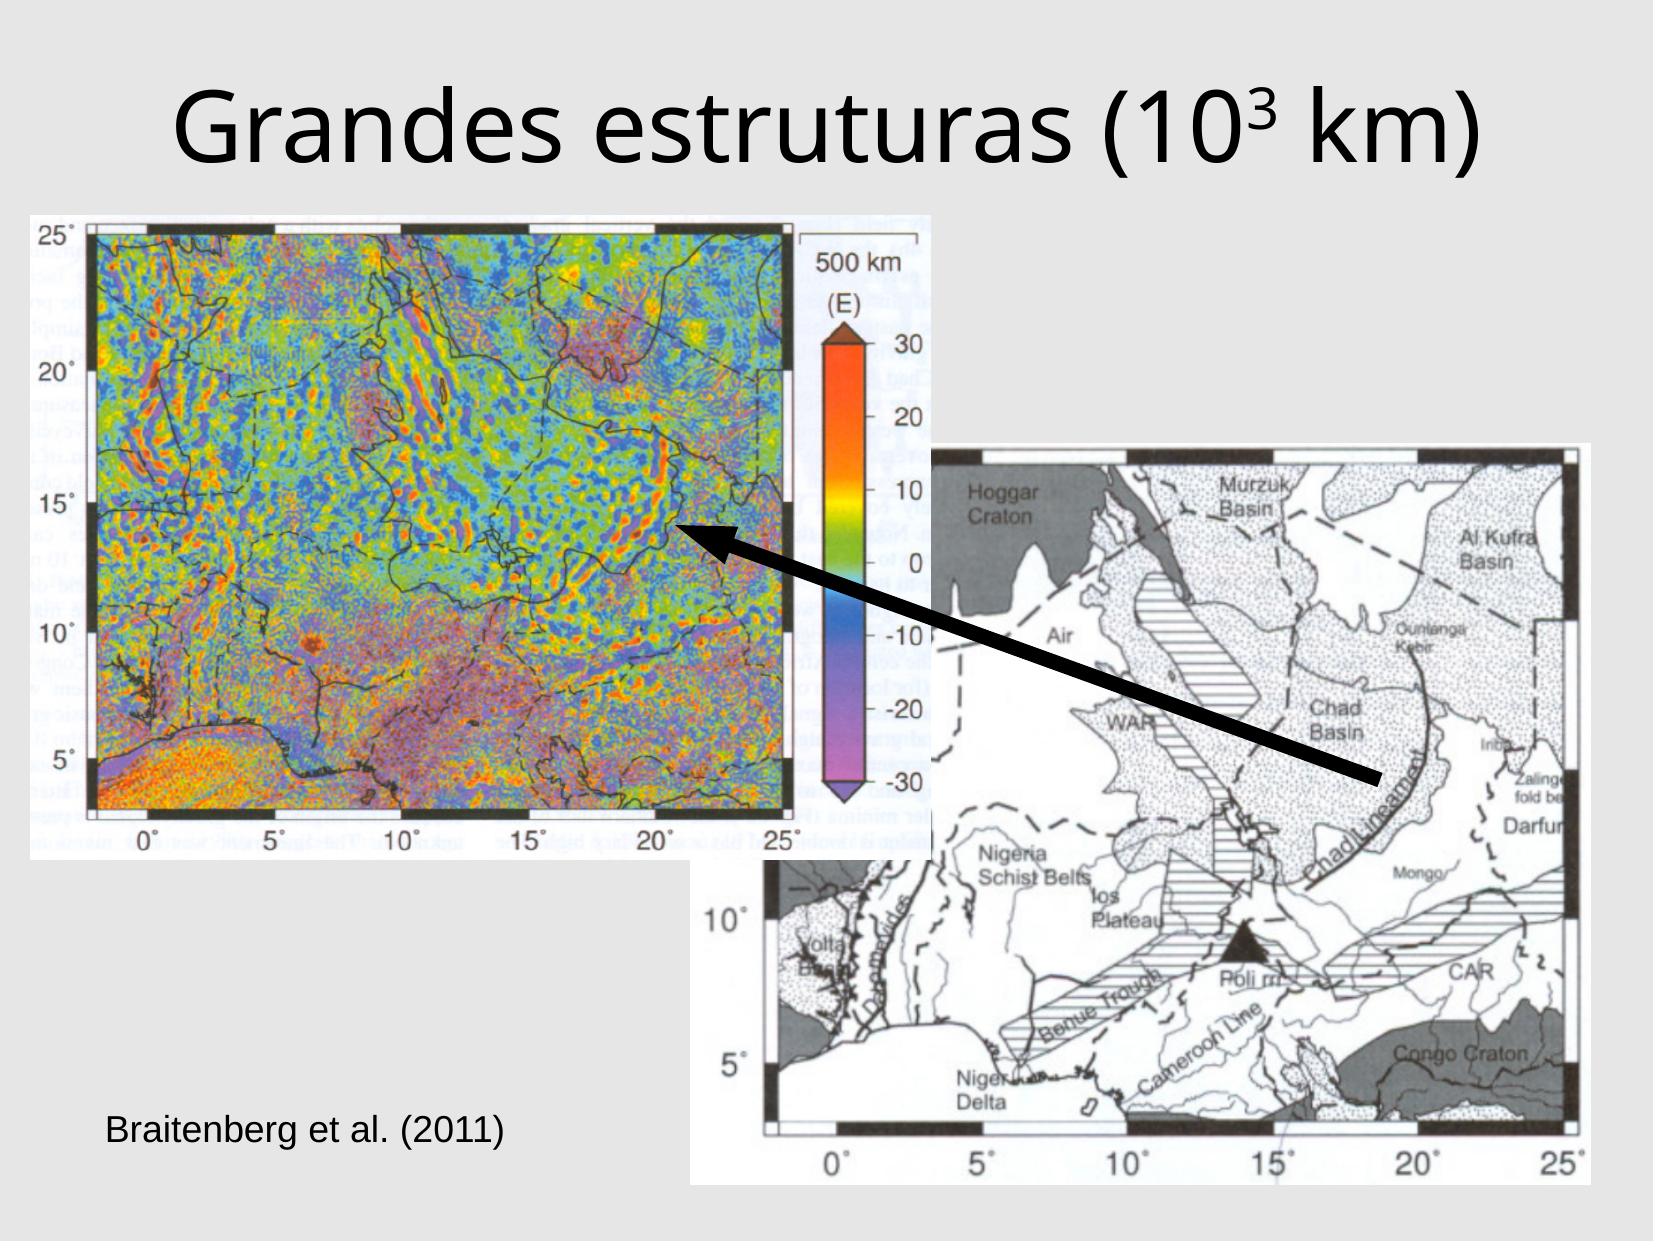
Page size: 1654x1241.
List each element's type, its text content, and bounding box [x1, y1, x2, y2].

picture [30, 215, 1591, 1186]
text_box Braitenberg et al. (2011) [90, 1101, 631, 1159]
title Grandes estruturas (103 km) [82, 19, 1571, 228]
